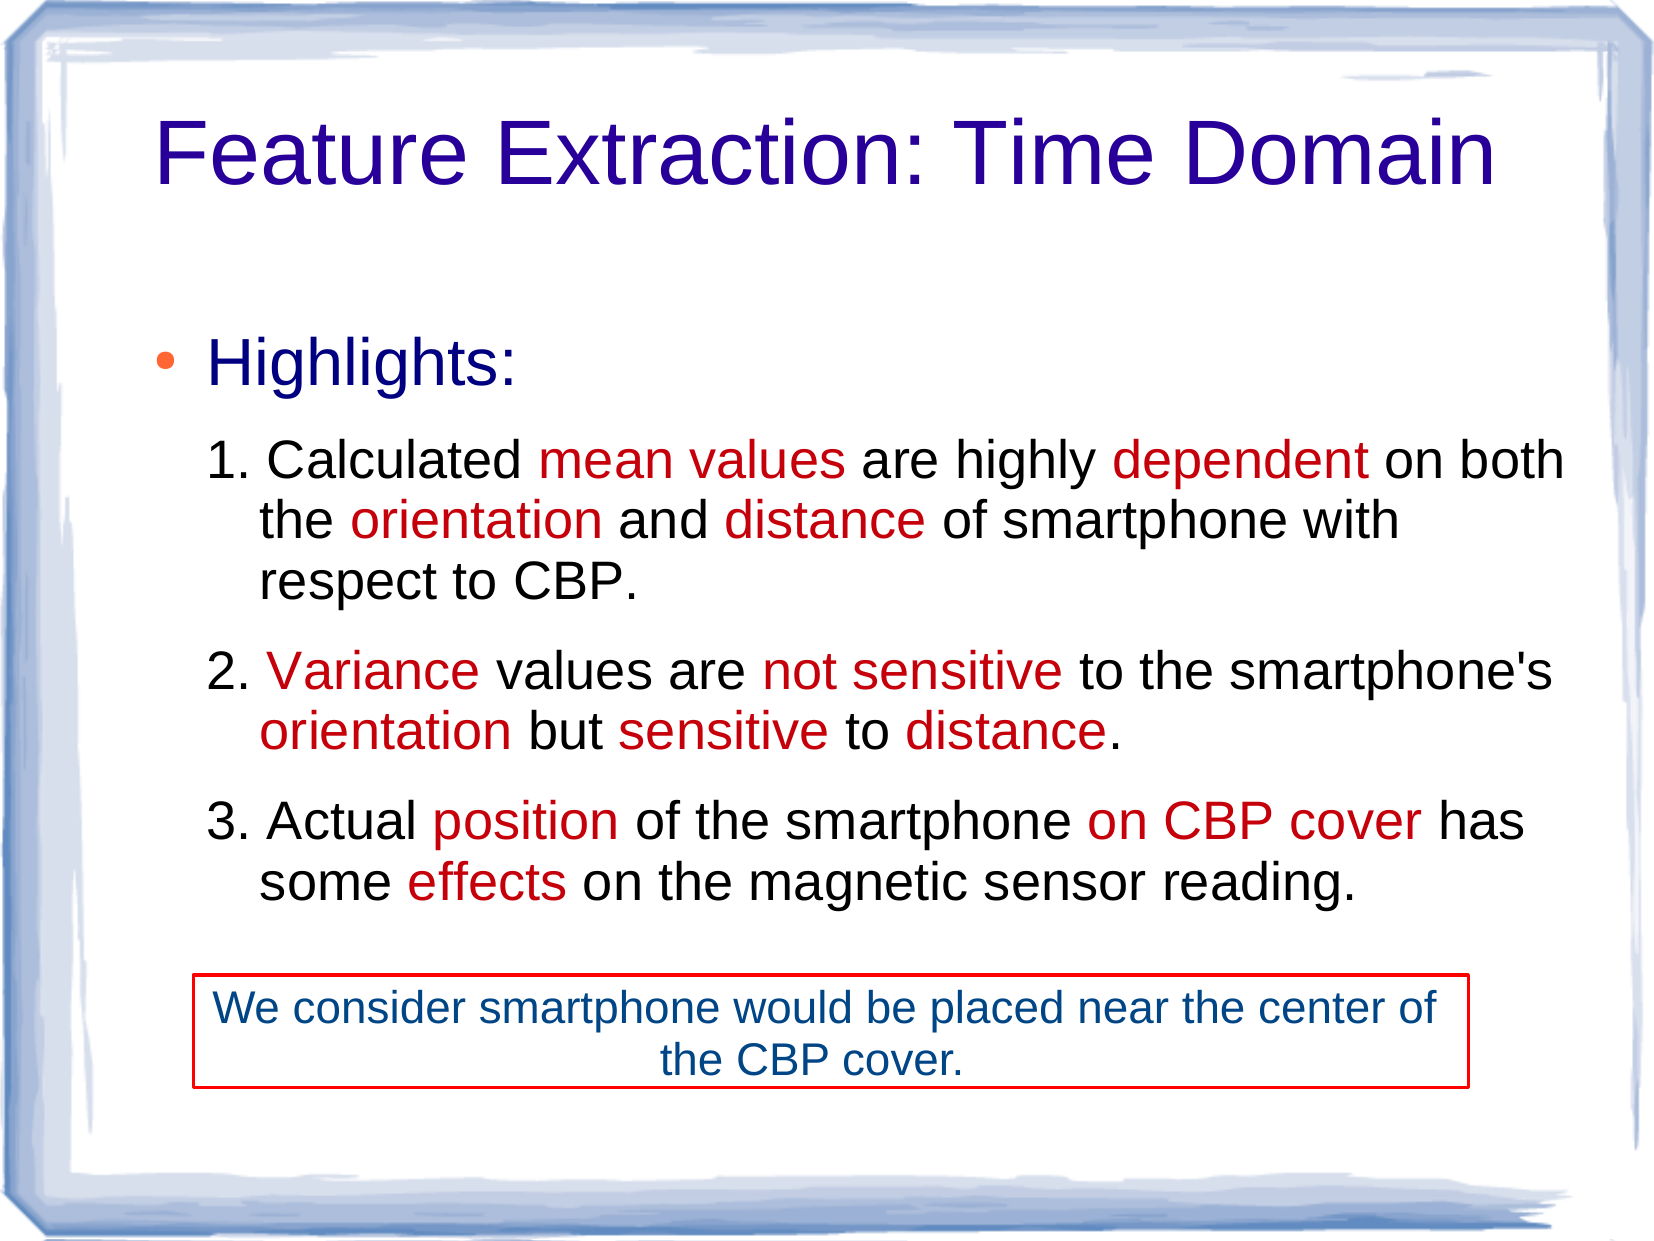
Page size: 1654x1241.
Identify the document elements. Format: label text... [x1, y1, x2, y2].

picture [0, 0, 1654, 1241]
text_box We consider smartphone would be placed near the center of the CBP cover. [187, 975, 1463, 1093]
title Feature Extraction: Time Domain [82, 56, 1571, 250]
text_box We consider smartphone would be placed near the center of the CBP cover. [195, 977, 1463, 1086]
list Highlights: 1. Calculated mean values are highly dependent on both the orientation and distance of smartphone with respect to CBP. 2. Variance values are not sensitive to the smartphone's orientation but sensitive to distance. 3. Actual position of the smartphone on CBP cover has some effects on the magnetic sensor reading. [118, 324, 1571, 990]
